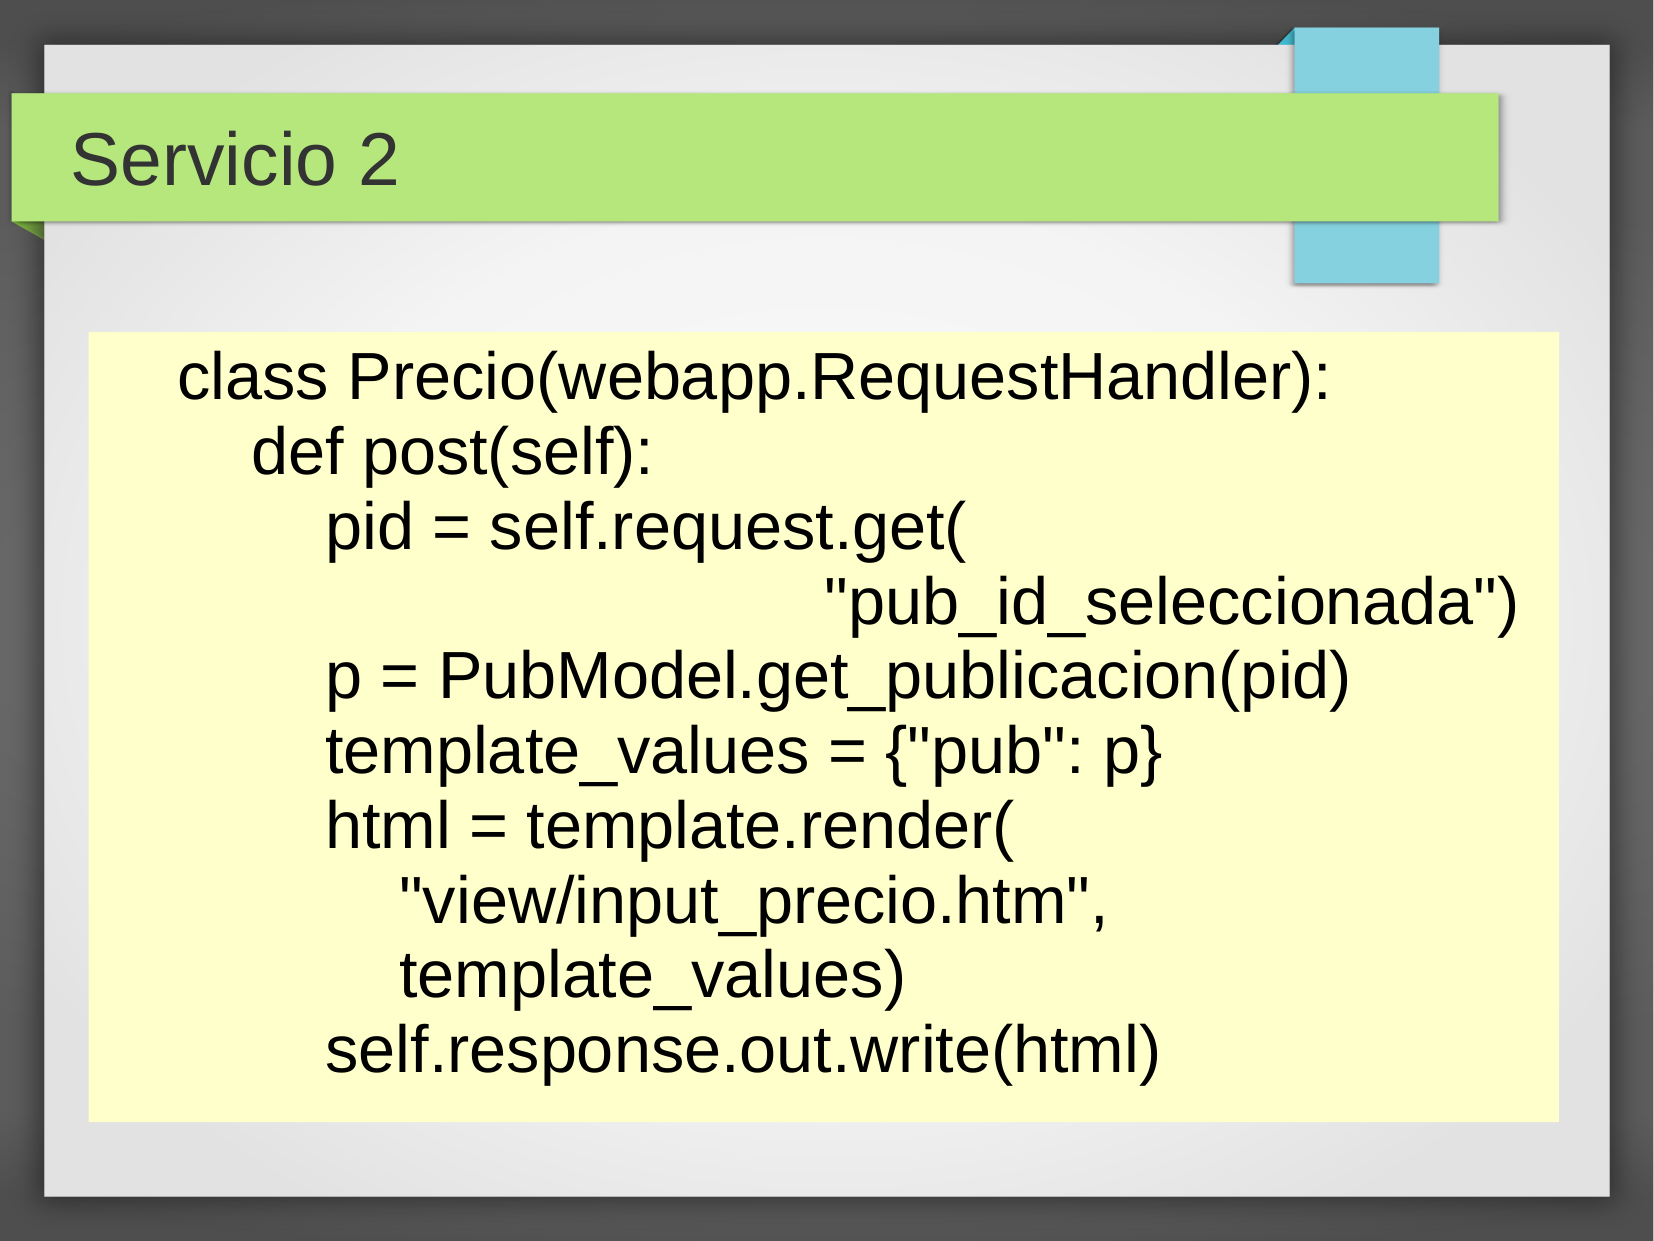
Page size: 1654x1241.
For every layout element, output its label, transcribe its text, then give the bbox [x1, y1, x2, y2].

picture [0, 0, 1654, 1241]
title Servicio 2 [70, 106, 1229, 213]
text_box class Precio(webapp.RequestHandler): def post(self): pid = self.request.get( "pub_id_seleccionada") p = PubModel.get_publicacion(pid) template_values = {"pub": p} html = template.render( "view/input_precio.htm", template_values) self.response.out.write(html) [88, 331, 1560, 1123]
